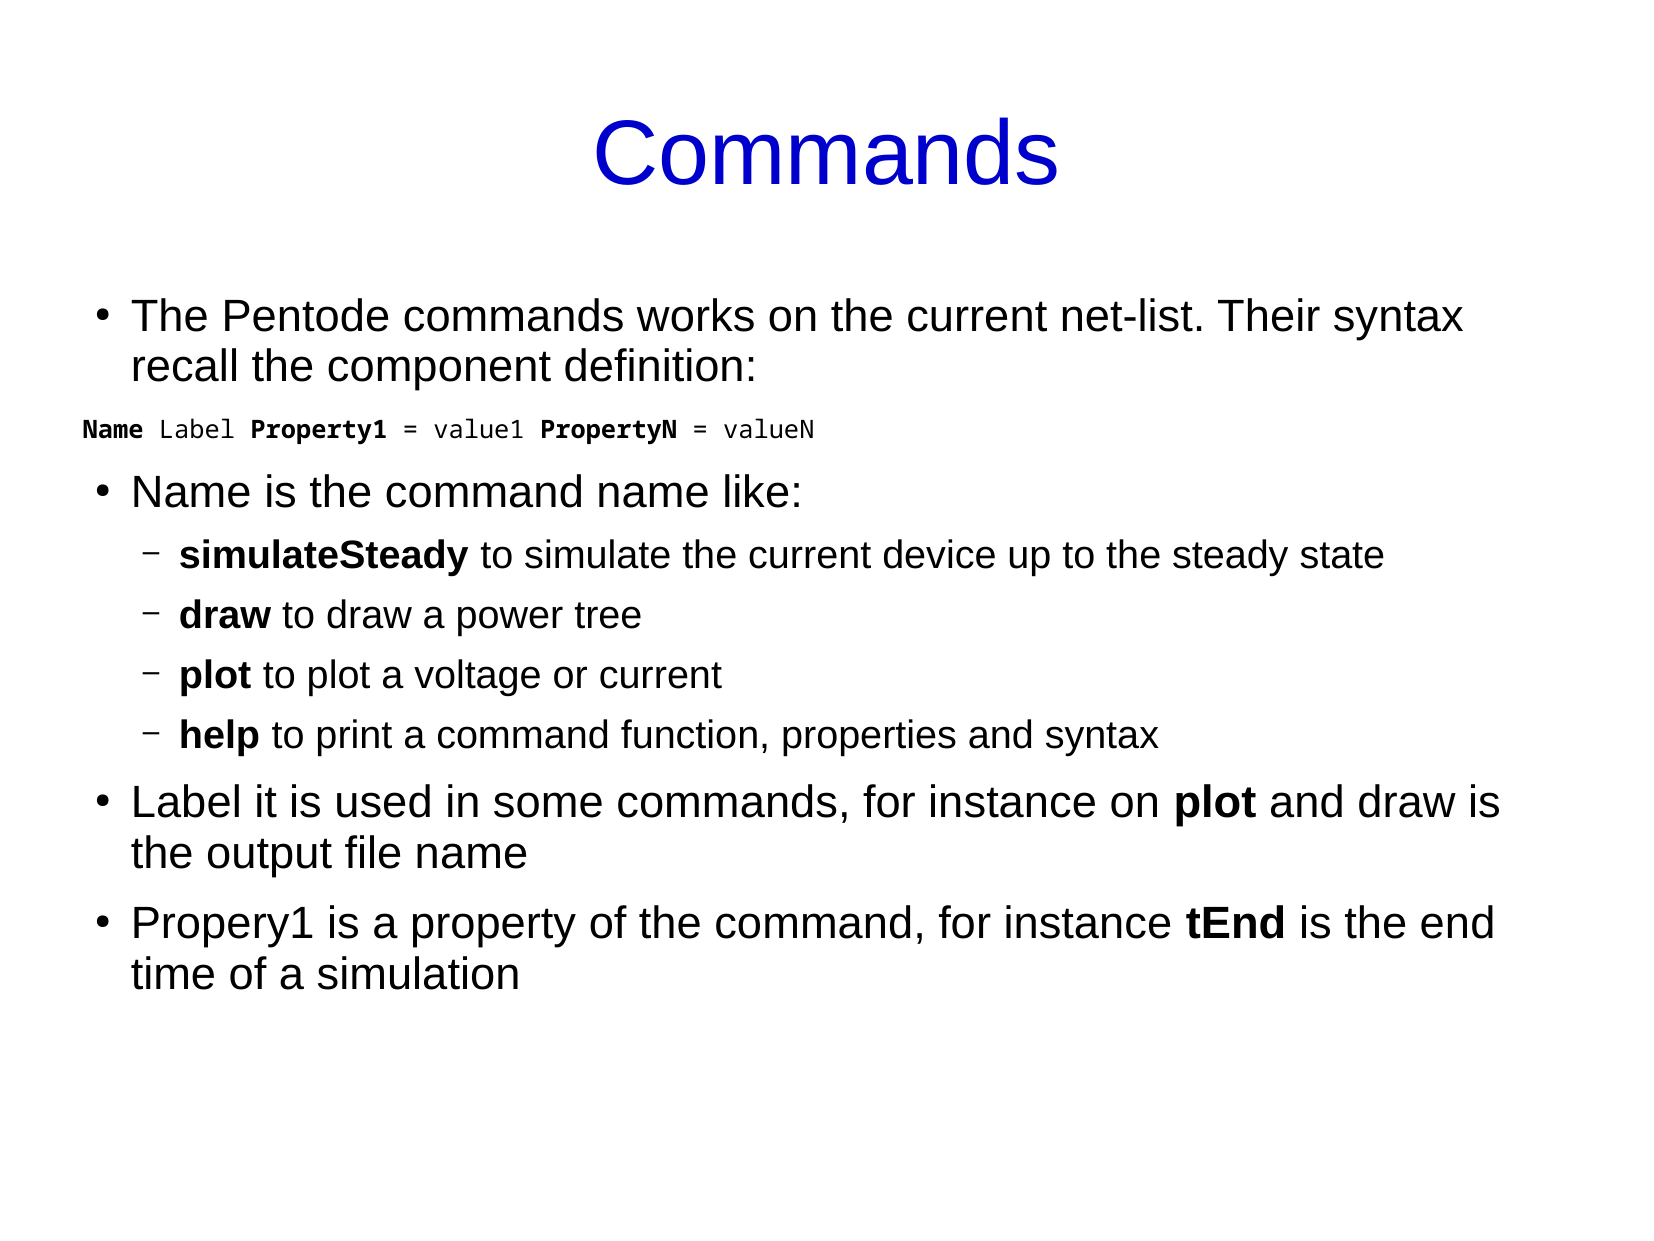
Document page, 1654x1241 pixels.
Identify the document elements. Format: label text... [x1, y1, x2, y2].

title Commands [82, 49, 1571, 257]
list The Pentode commands works on the current net-list. Their syntax recall the component definition: Name Label Property1 = value1 PropertyN = valueN Name is the command name like: simulateSteady to simulate the current device up to the steady state draw to draw a power tree plot to plot a voltage or current help to print a command function, properties and syntax Label it is used in some commands, for instance on plot and draw is the output file name Propery1 is a property of the command, for instance tEnd is the end time of a simulation [82, 290, 1571, 1010]
